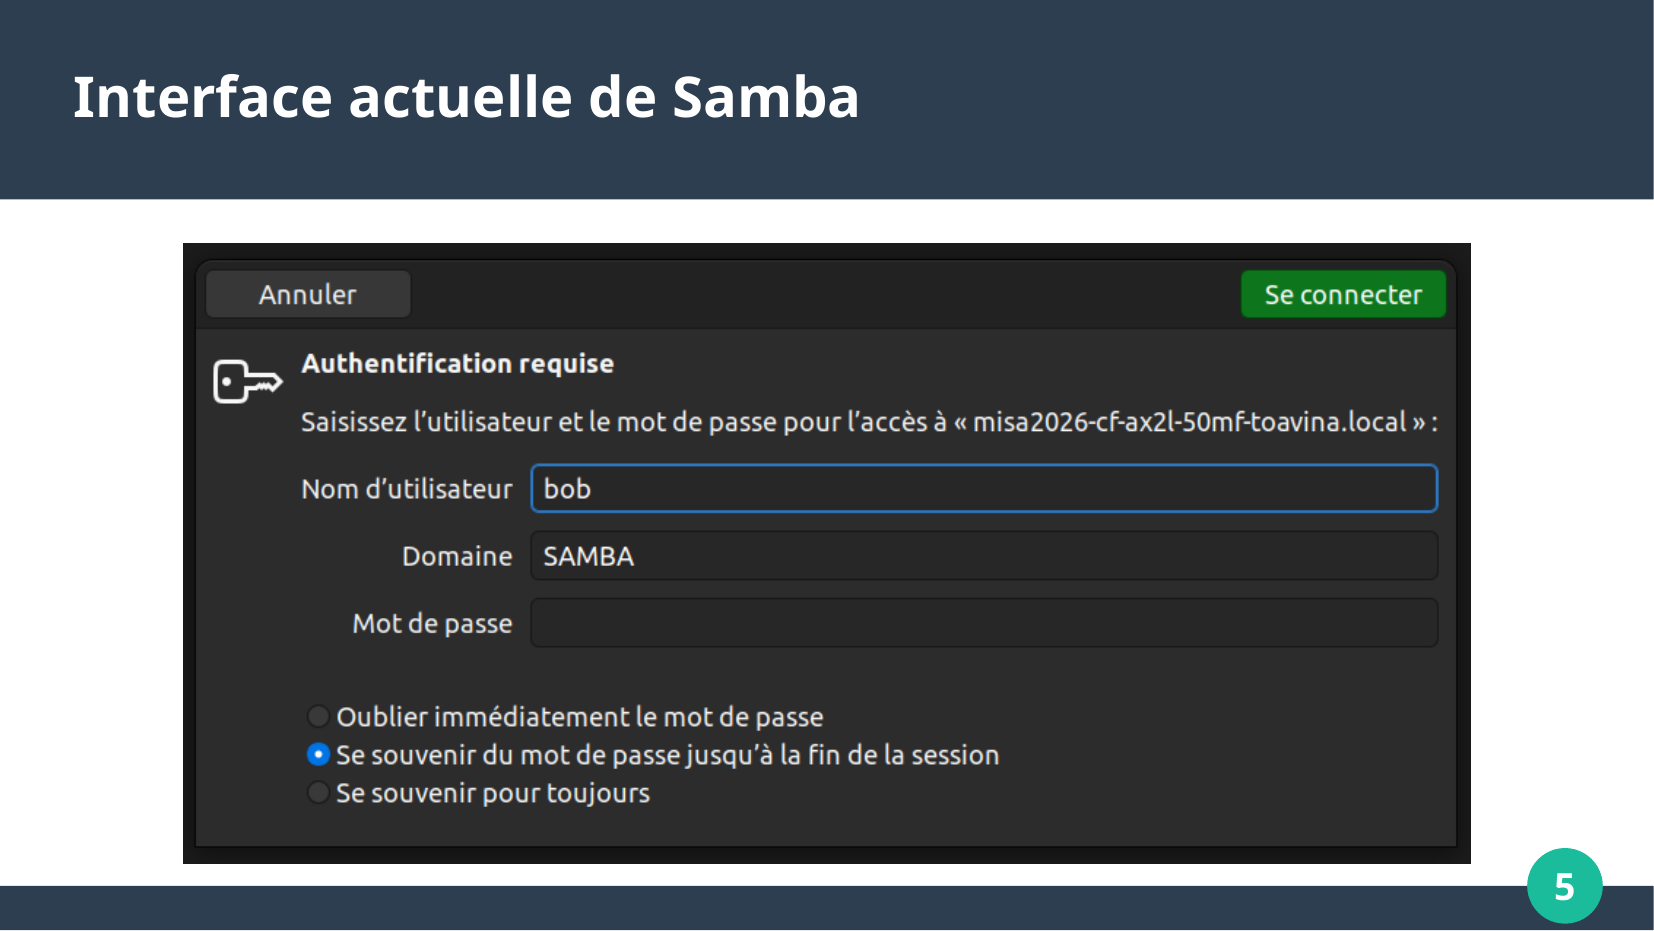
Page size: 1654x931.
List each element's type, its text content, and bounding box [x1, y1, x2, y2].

picture [183, 243, 1471, 864]
title Interface actuelle de Samba [59, 37, 1595, 155]
